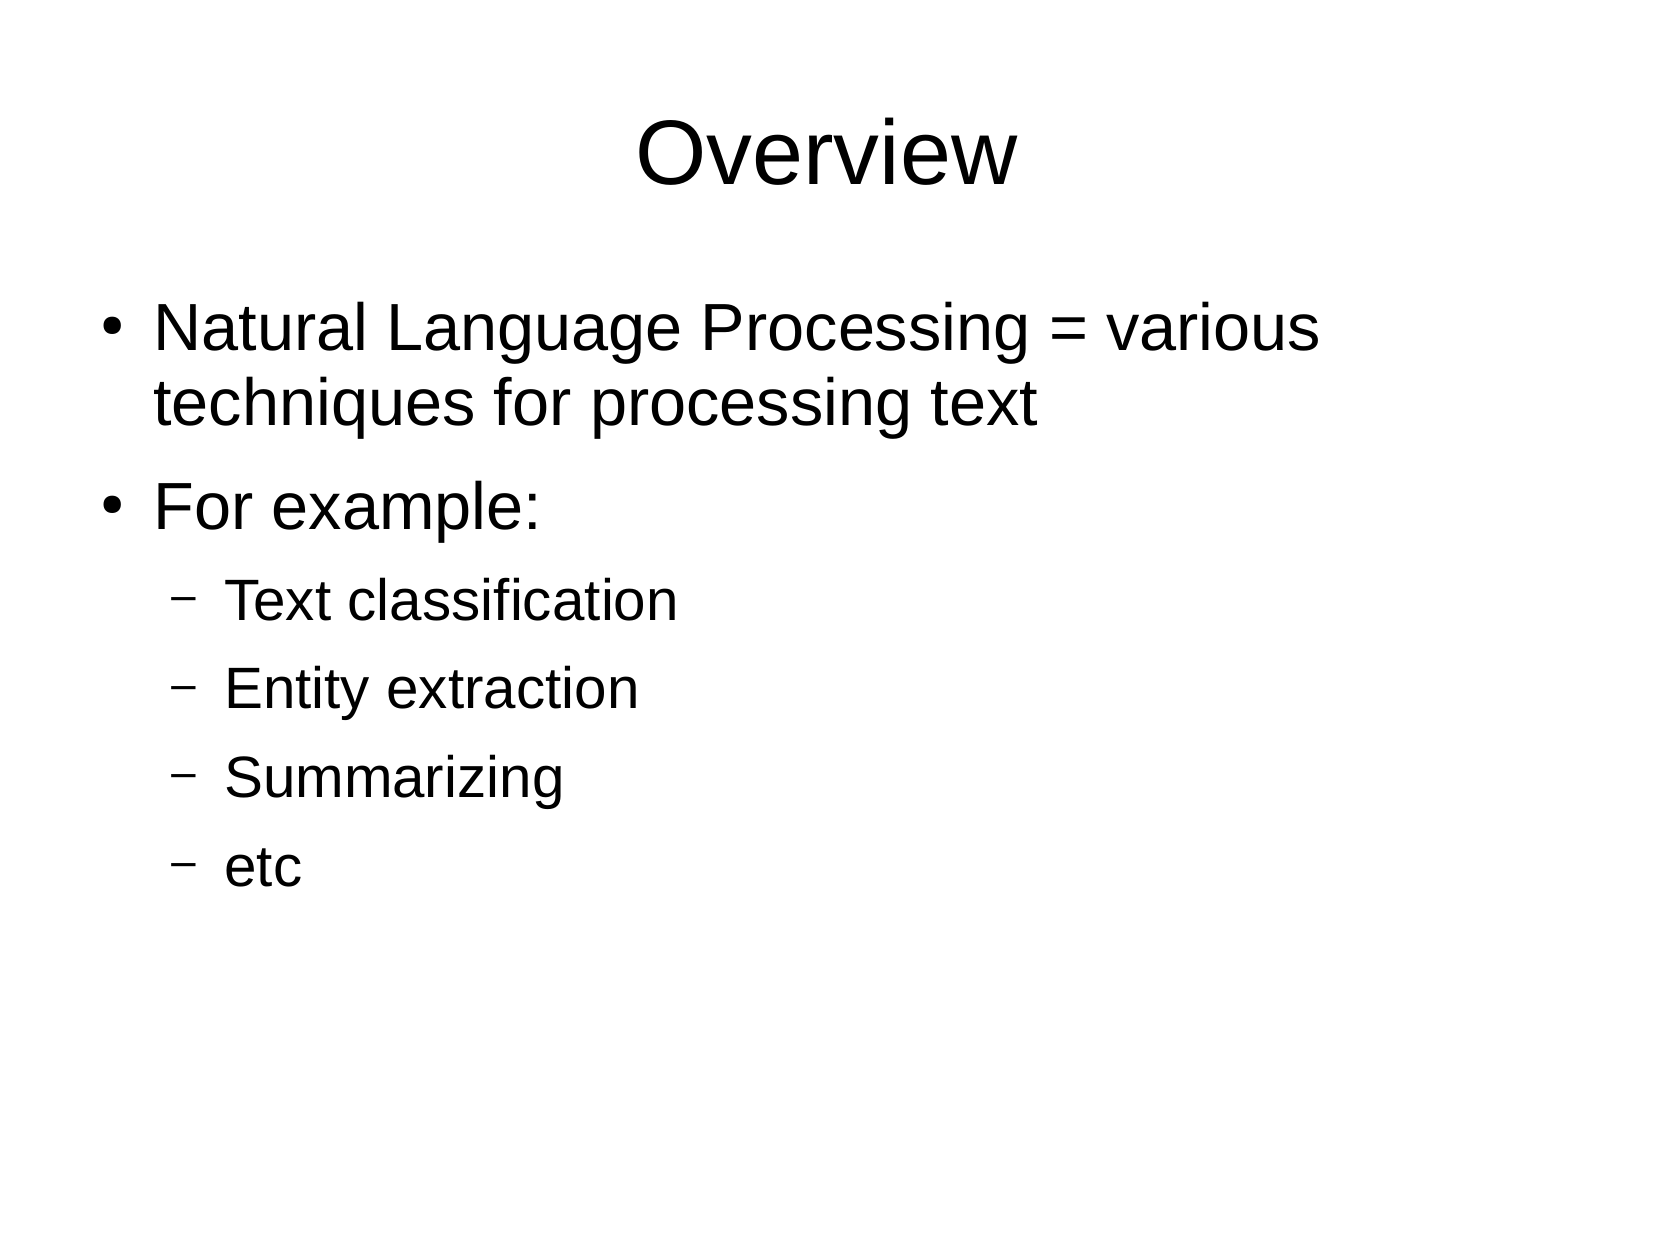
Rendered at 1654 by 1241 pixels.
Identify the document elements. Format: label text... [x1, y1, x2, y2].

title Overview [82, 49, 1571, 257]
list Natural Language Processing = various techniques for processing text For example: Text classification Entity extraction Summarizing etc [82, 290, 1571, 1010]
